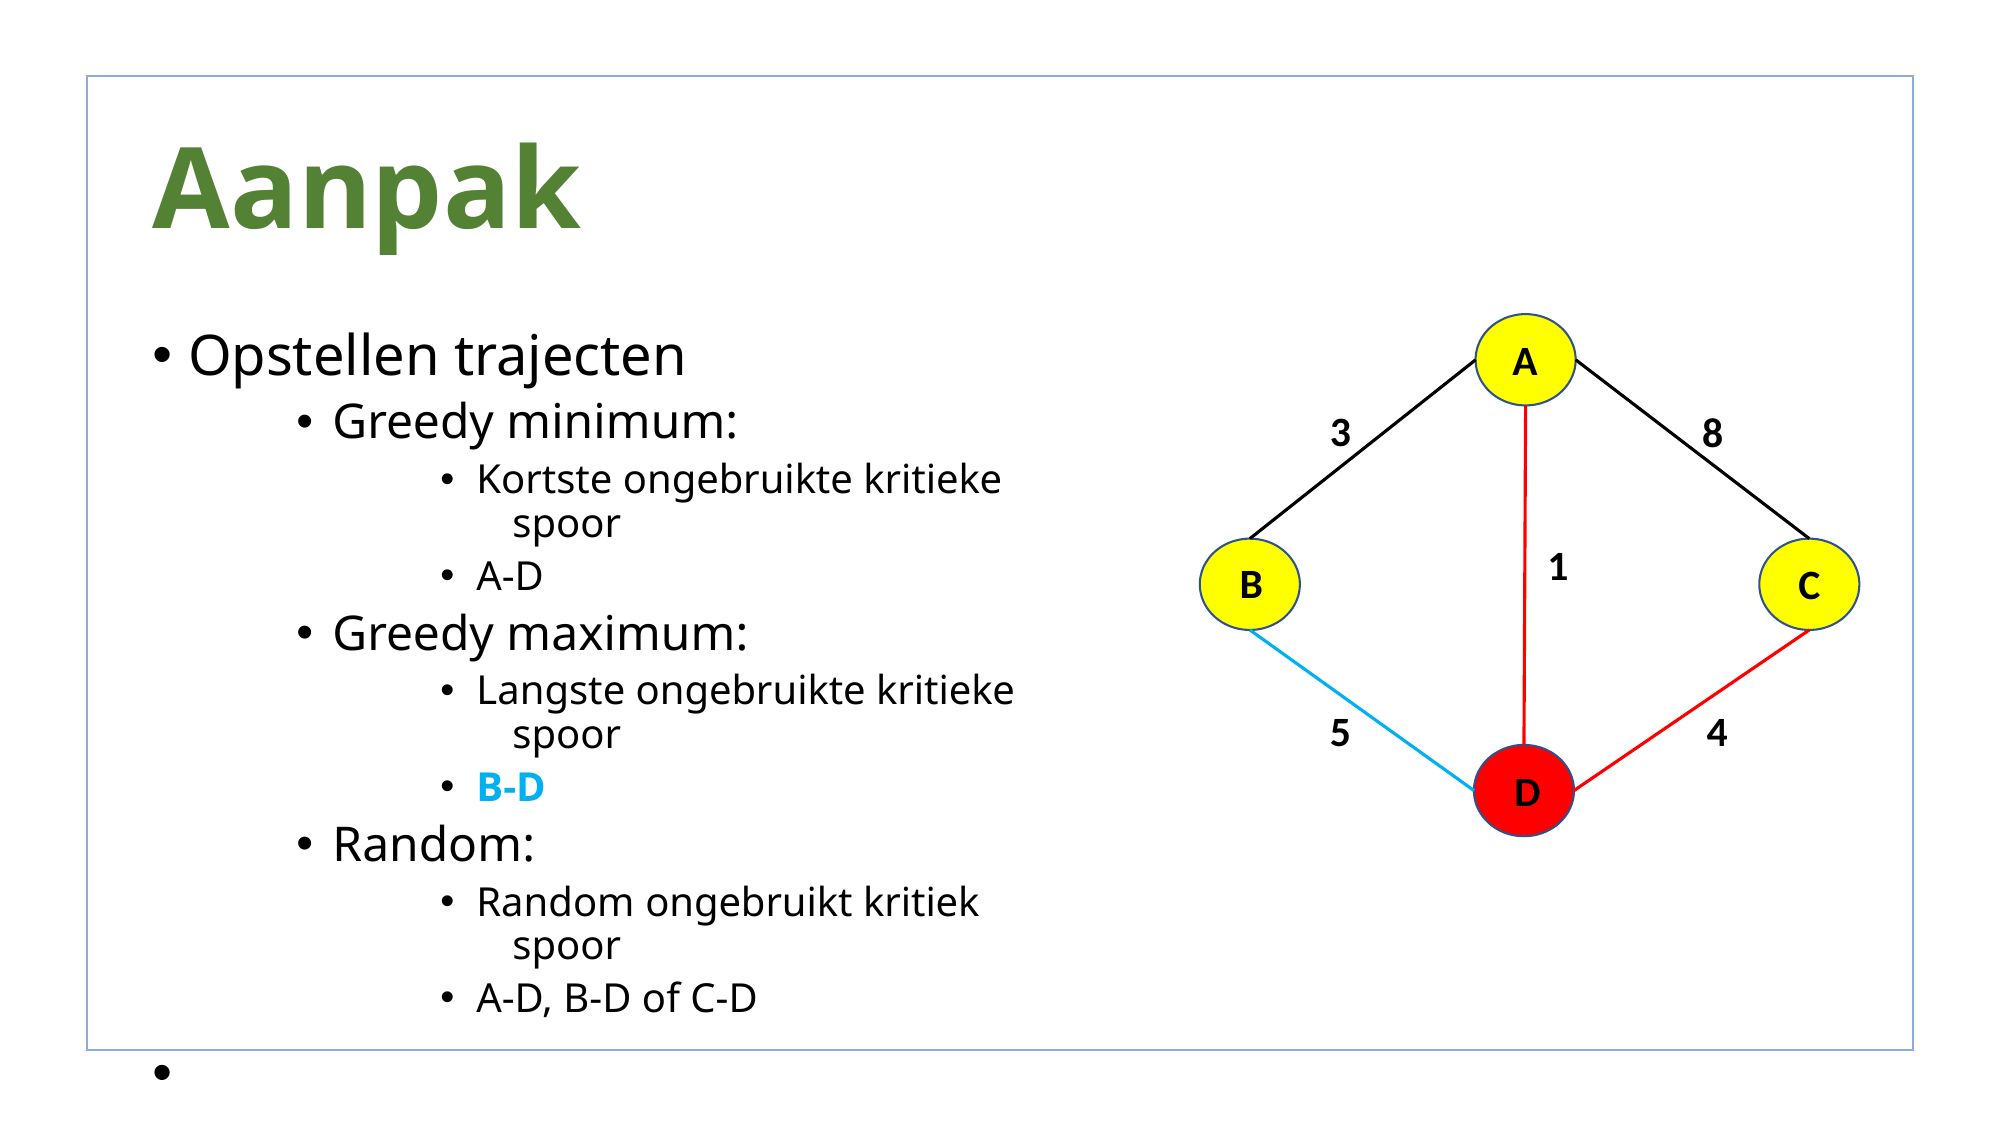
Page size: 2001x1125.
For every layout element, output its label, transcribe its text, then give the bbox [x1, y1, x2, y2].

text_box 1 [1532, 531, 1592, 597]
text_box 8 [1687, 398, 1753, 465]
list Opstellen trajecten Greedy minimum: Kortste ongebruikte kritieke spoor A-D Greedy maximum: Langste ongebruikte kritieke spoor B-D Random: Random ongebruikt kritiek spoor A-D, B-D of C-D [137, 319, 1094, 1034]
text_box B [1224, 549, 1289, 615]
text_box D [1499, 757, 1566, 824]
text_box A [1497, 326, 1568, 392]
text_box 5 [1314, 697, 1378, 764]
text_box C [1783, 550, 1851, 617]
text_box [87, 76, 1913, 1050]
text_box 3 [1314, 397, 1360, 464]
title Aanpak [137, 83, 1863, 302]
text_box 4 [1691, 697, 1753, 764]
